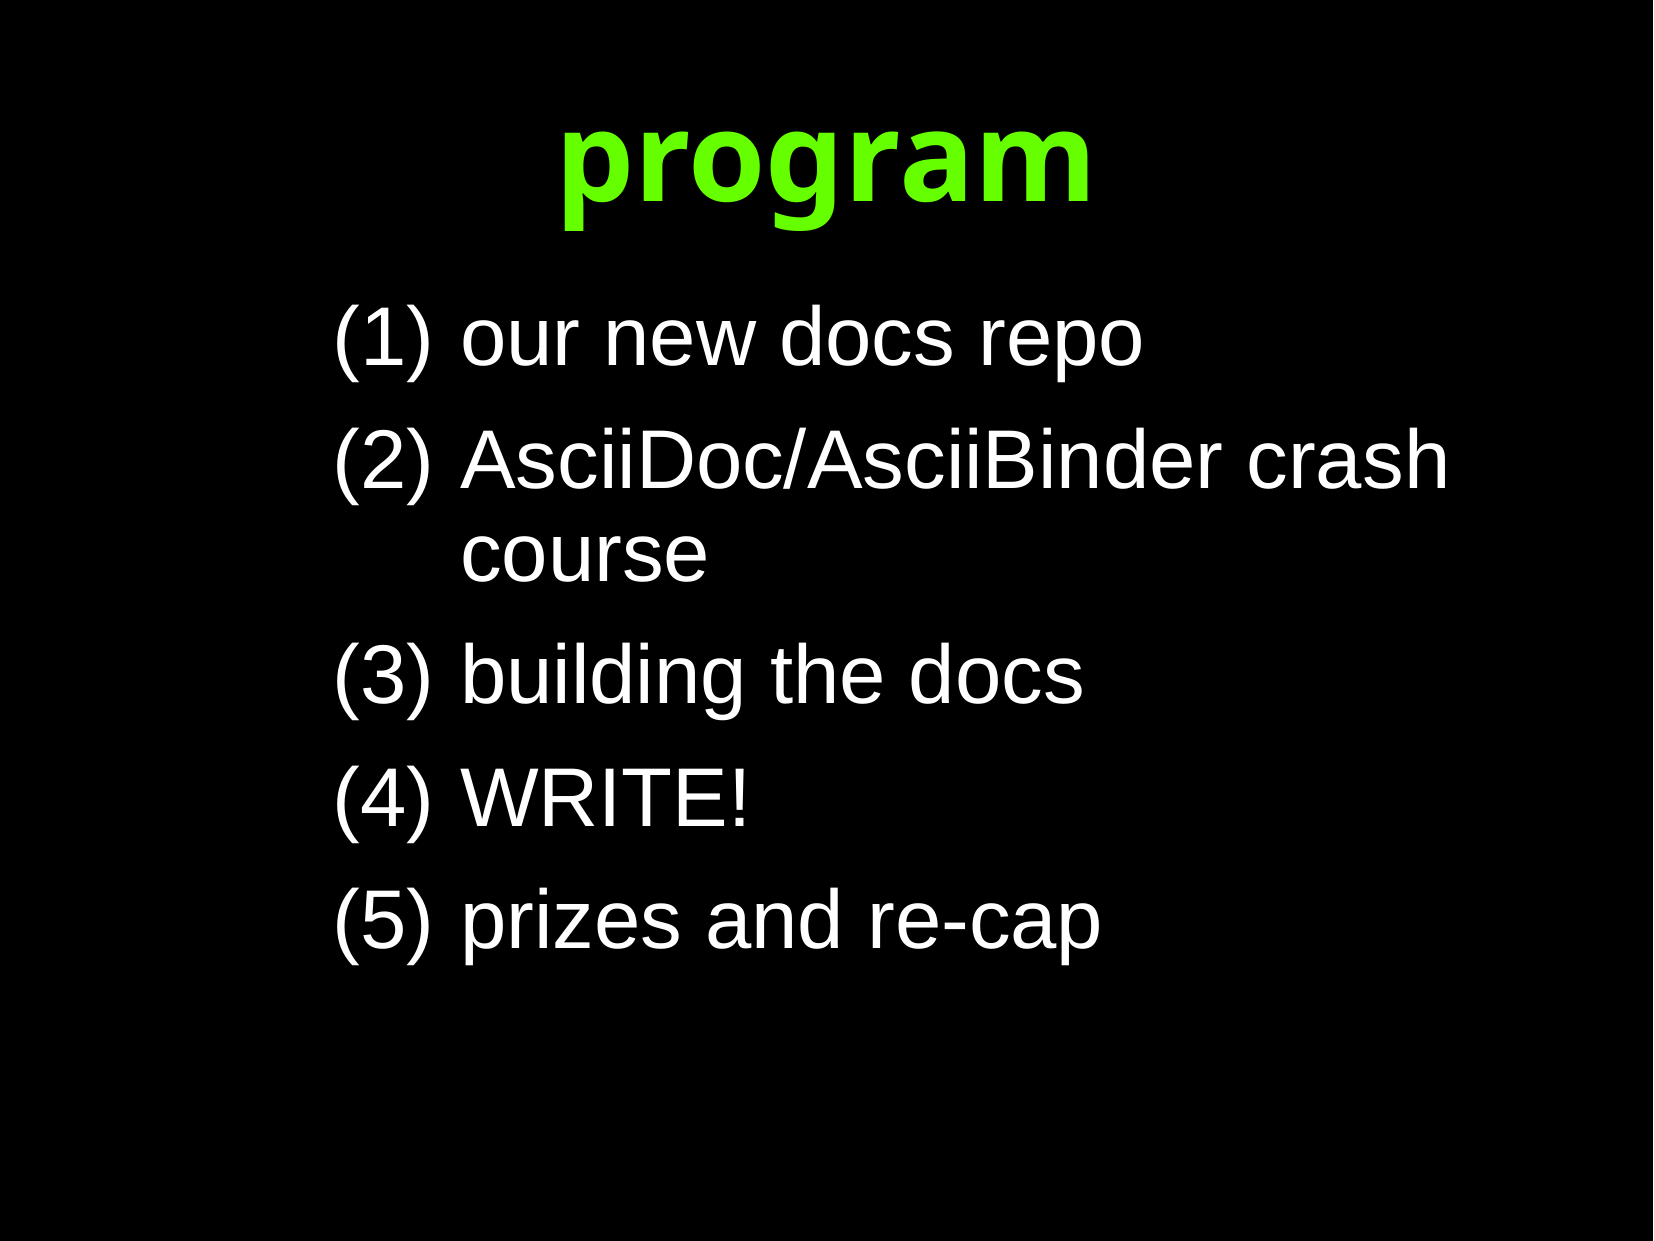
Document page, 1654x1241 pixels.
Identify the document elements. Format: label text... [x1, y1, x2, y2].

list our new docs repo AsciiDoc/AsciiBinder crash course building the docs WRITE! prizes and re-cap [315, 290, 1571, 1156]
title program [82, 49, 1571, 257]
